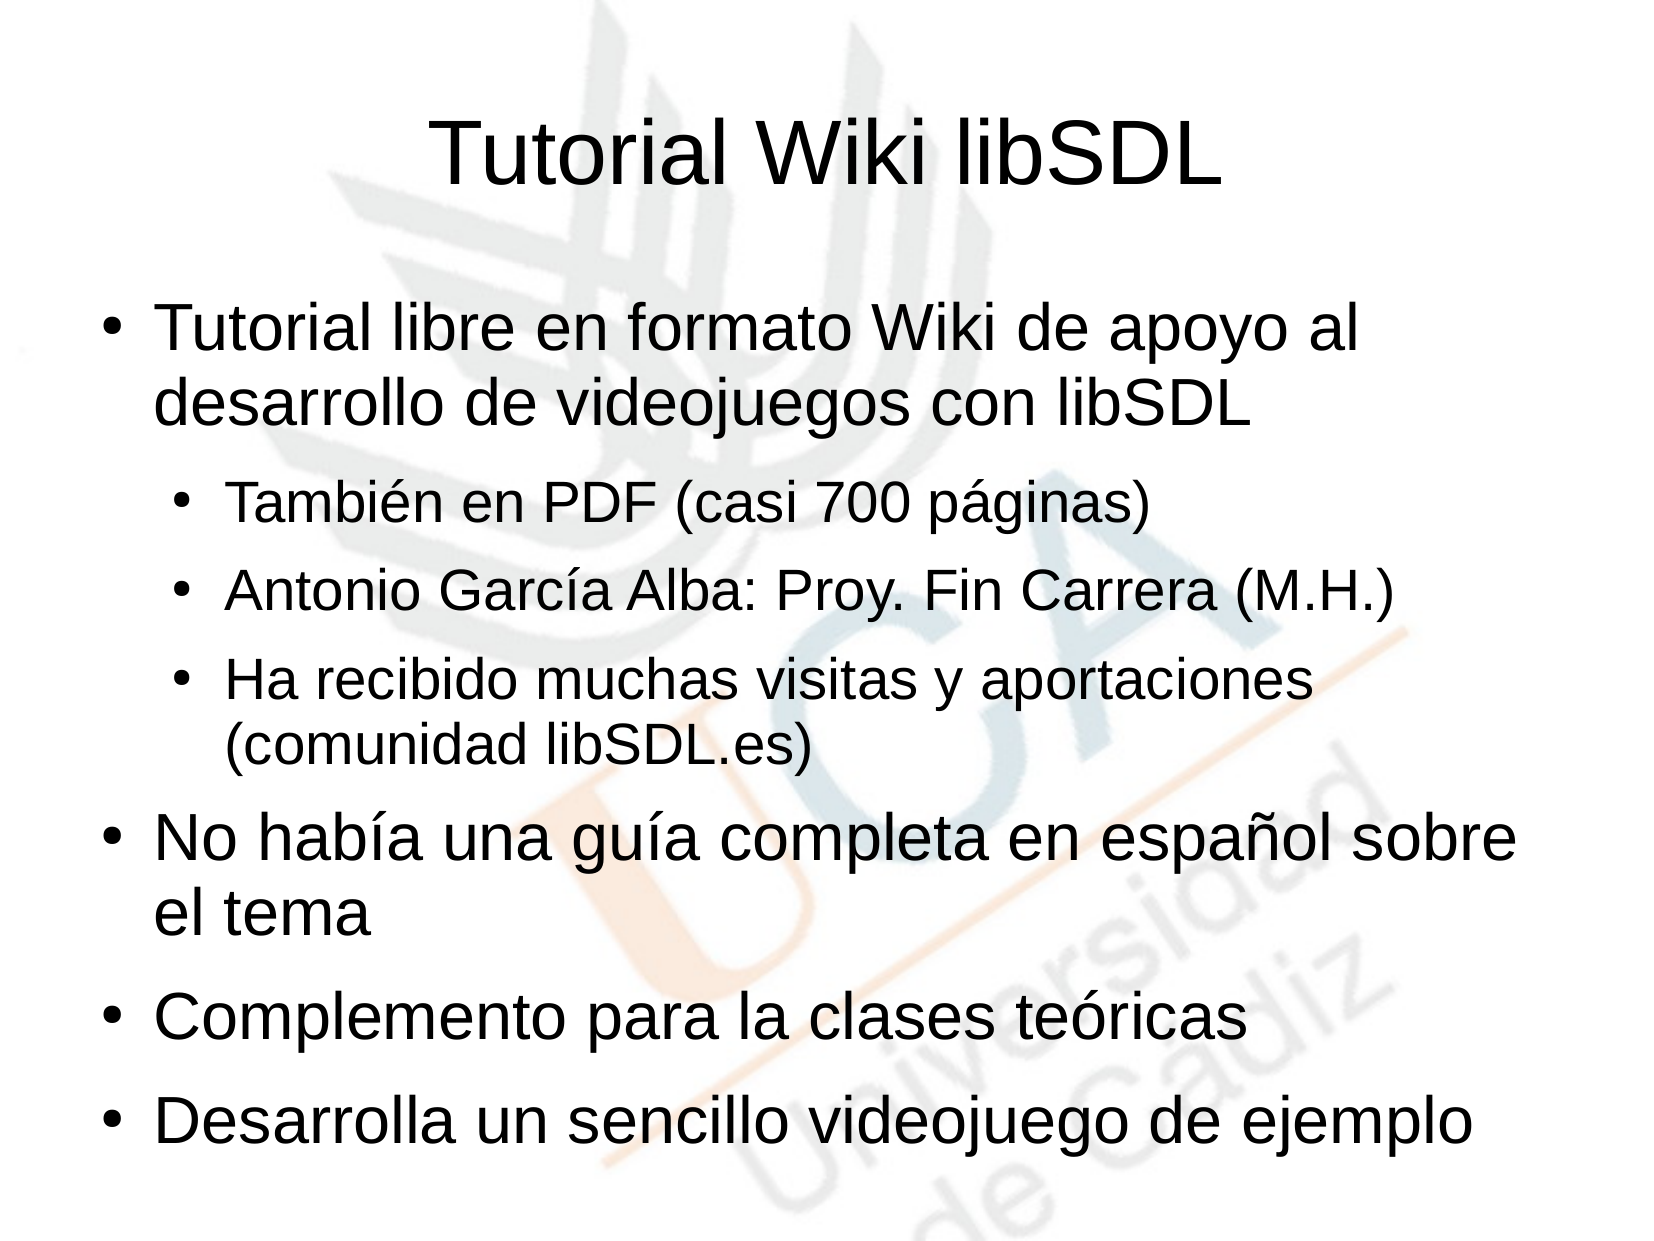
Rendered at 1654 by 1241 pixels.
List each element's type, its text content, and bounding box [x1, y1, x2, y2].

title Tutorial Wiki libSDL [82, 56, 1571, 250]
list Tutorial libre en formato Wiki de apoyo al desarrollo de videojuegos con libSDL También en PDF (casi 700 páginas) Antonio García Alba: Proy. Fin Carrera (M.H.) Ha recibido muchas visitas y aportaciones (comunidad libSDL.es) No había una guía completa en español sobre el tema Complemento para la clases teóricas Desarrolla un sencillo videojuego de ejemplo [82, 290, 1571, 1159]
picture [0, 0, 1654, 1241]
